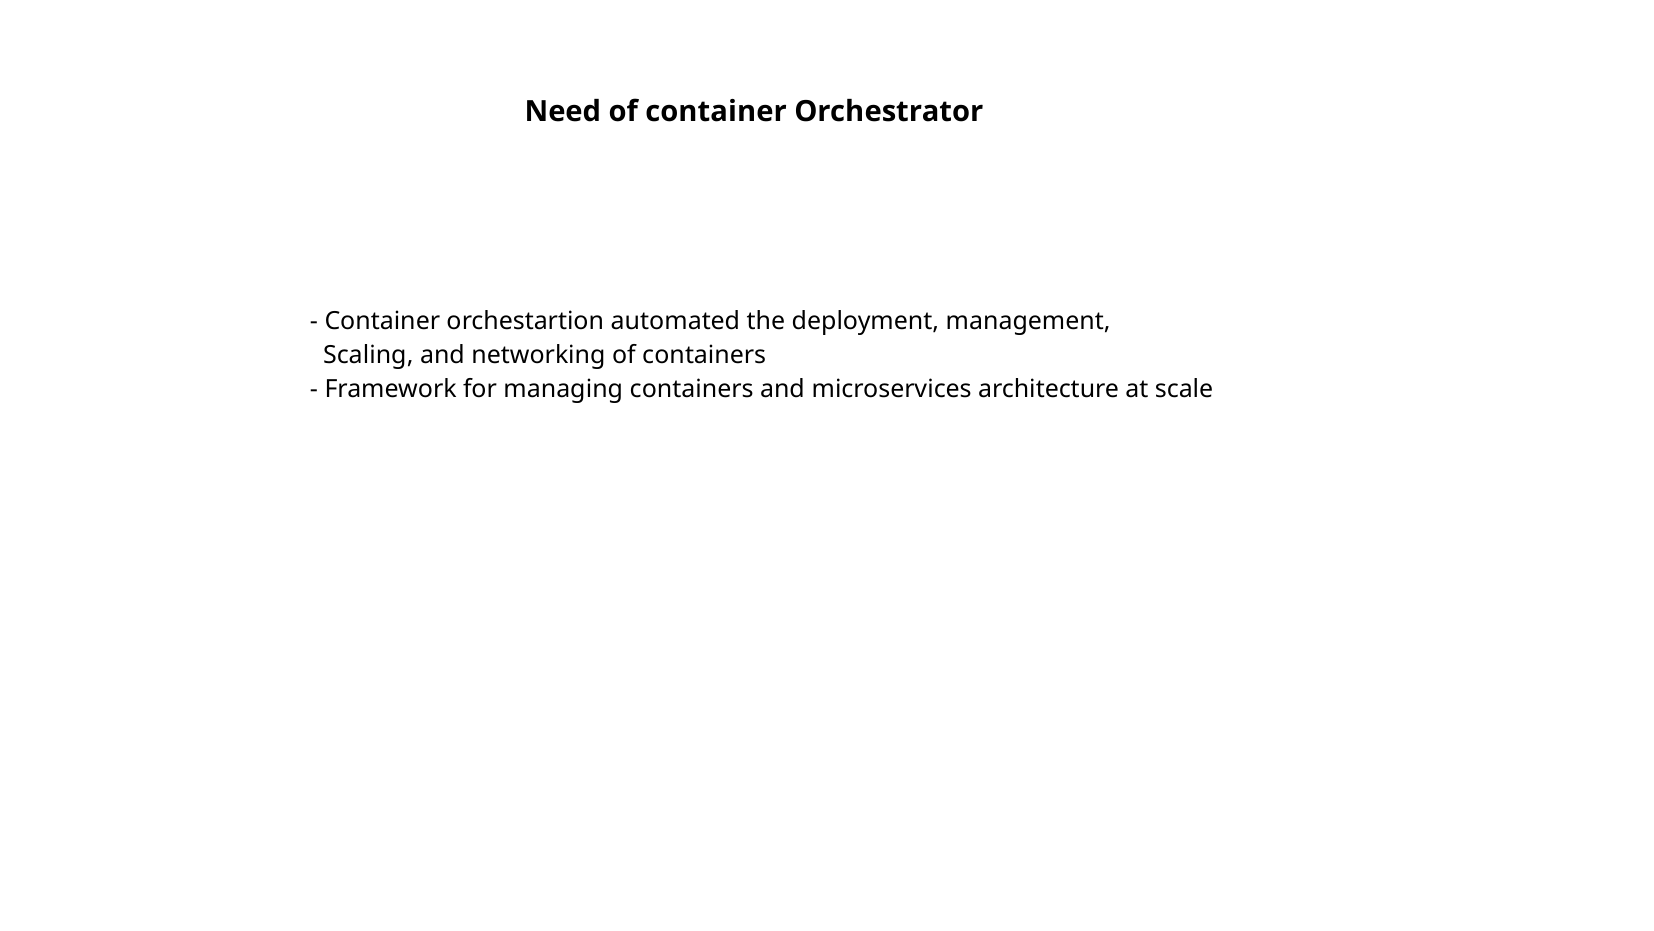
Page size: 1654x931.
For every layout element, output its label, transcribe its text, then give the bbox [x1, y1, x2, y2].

text_box Need of container Orchestrator [509, 82, 1394, 154]
text_box - Container orchestartion automated the deployment, management, Scaling, and networking of containers - Framework for managing containers and microservices architecture at scale [295, 295, 1406, 626]
